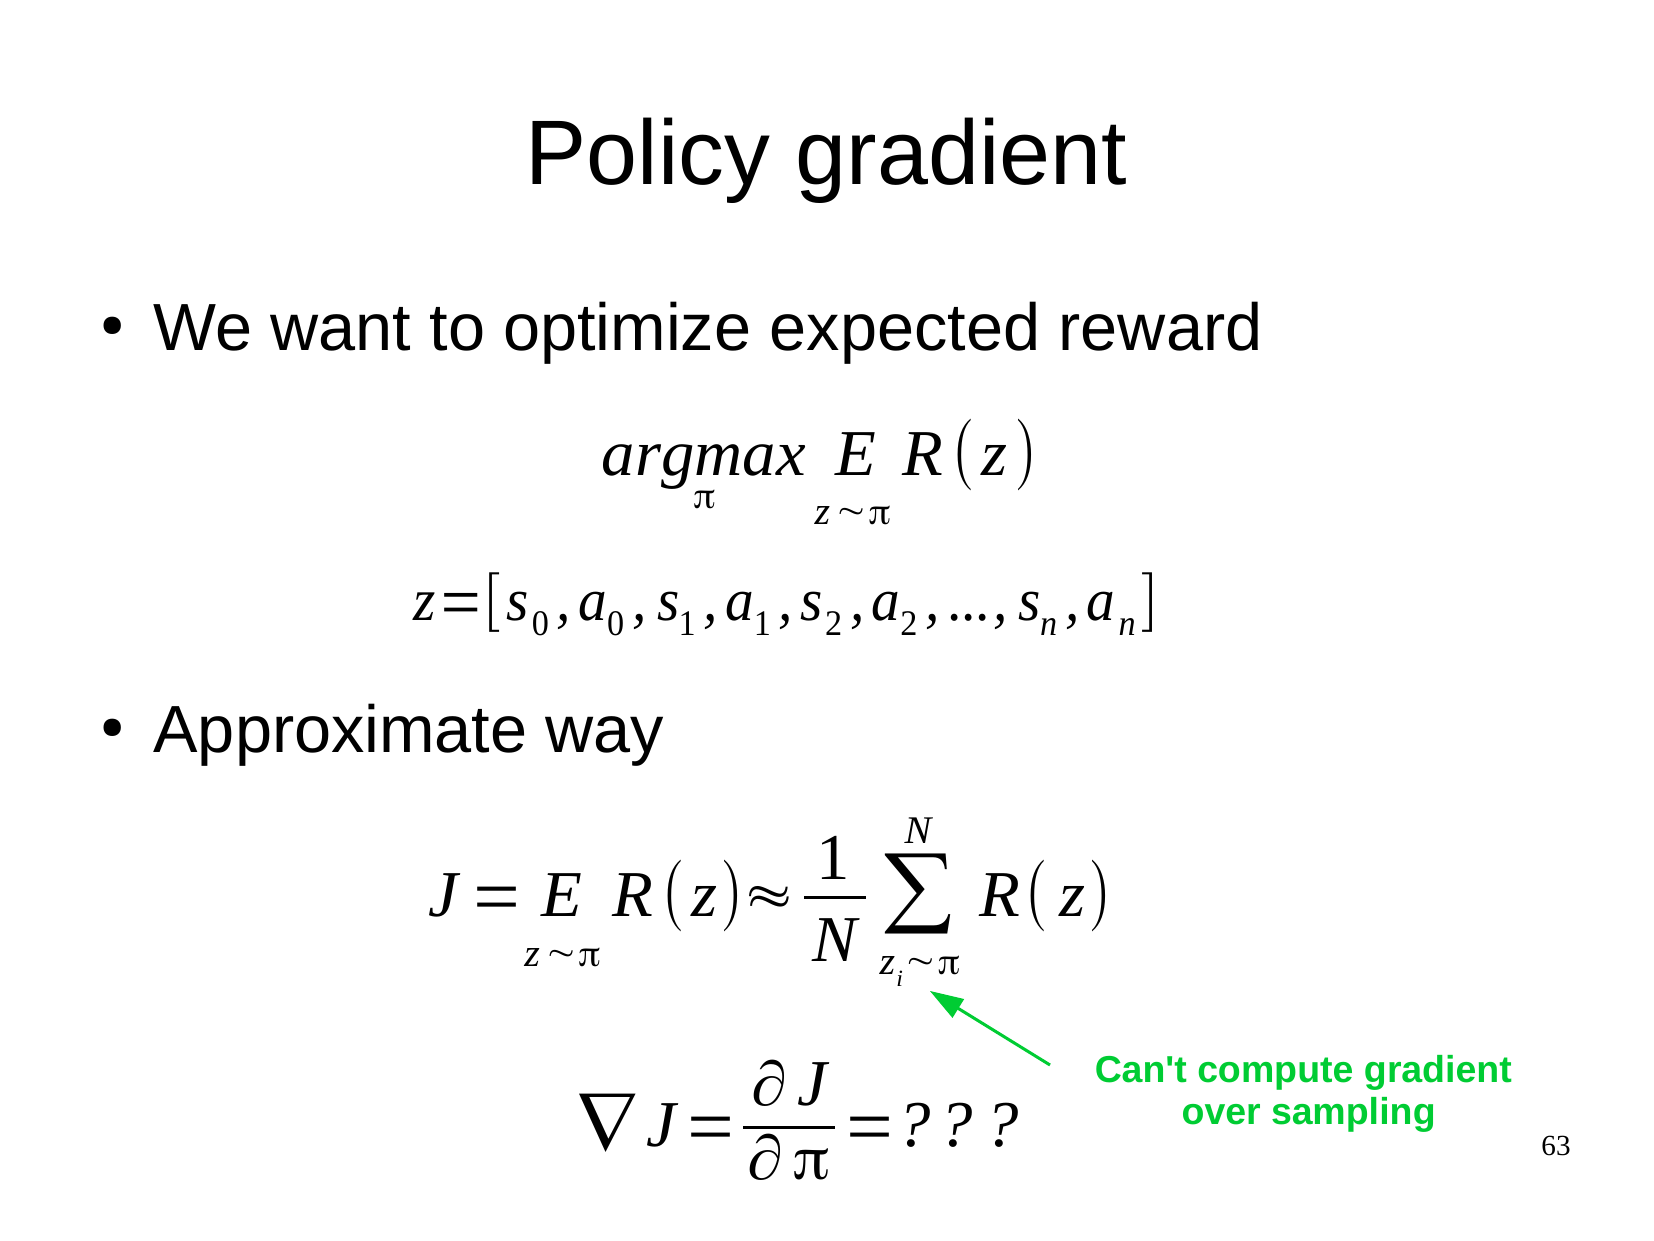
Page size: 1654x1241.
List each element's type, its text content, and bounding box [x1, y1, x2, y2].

title Policy gradient [82, 49, 1571, 257]
chart [395, 567, 1170, 644]
chart [585, 414, 1052, 533]
chart [411, 806, 1128, 992]
chart [559, 1048, 1037, 1185]
list We want to optimize expected reward Approximate way [82, 290, 1571, 1010]
text_box Can't compute gradient over sampling [1080, 1041, 1538, 1141]
chart [1027, 1048, 1037, 1054]
